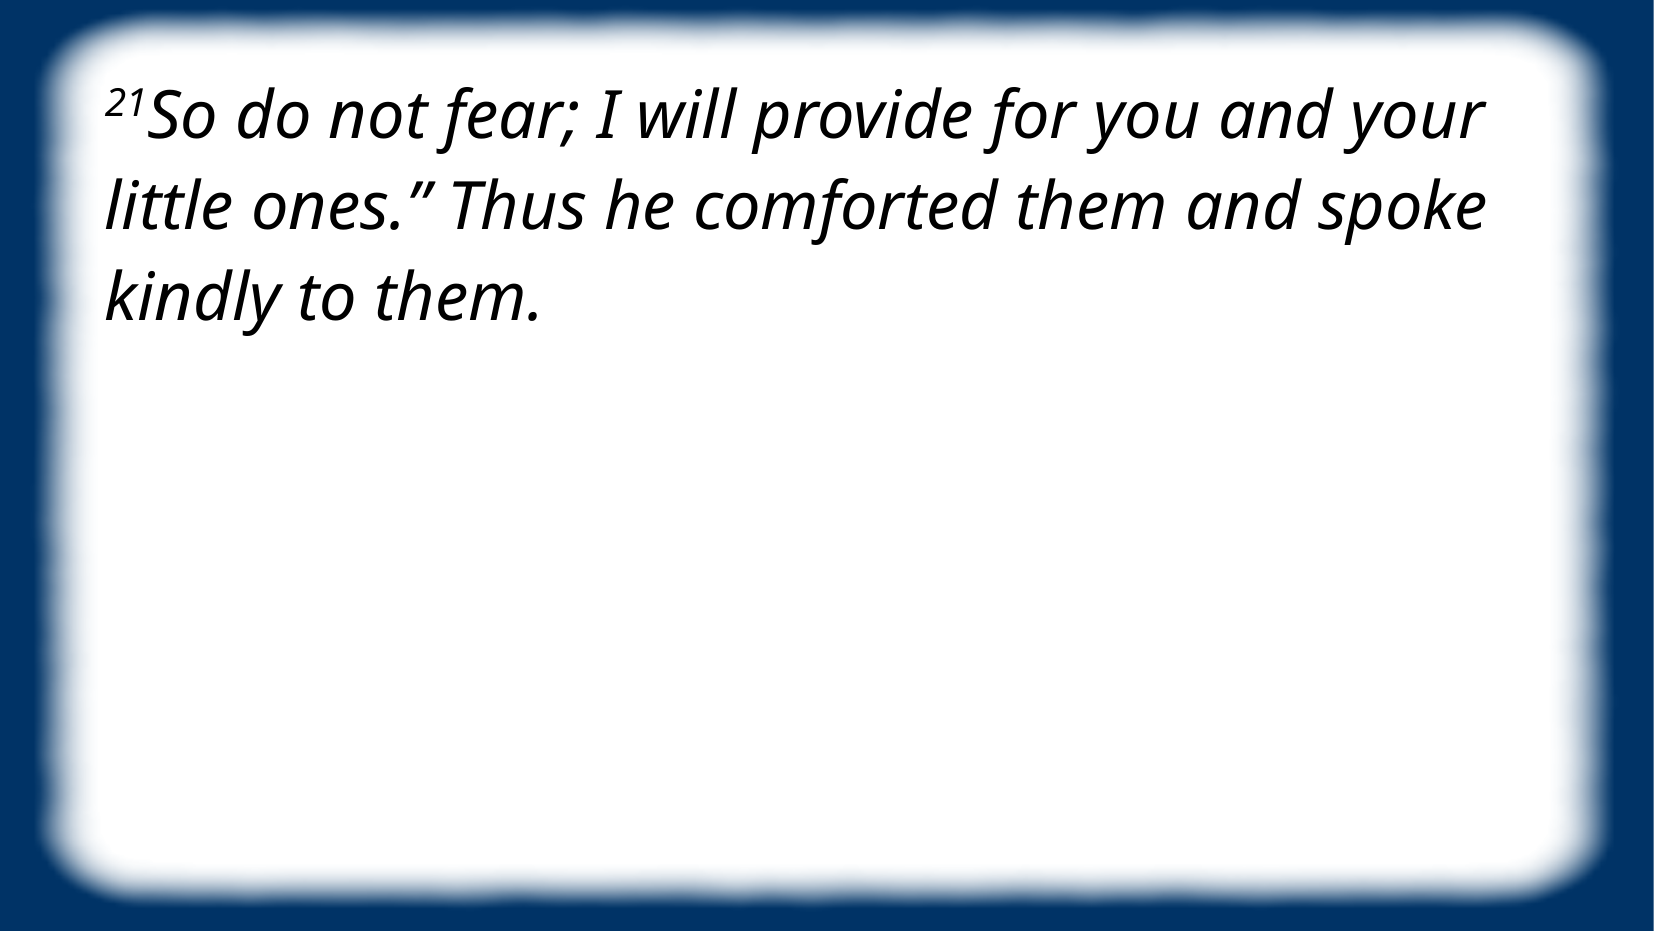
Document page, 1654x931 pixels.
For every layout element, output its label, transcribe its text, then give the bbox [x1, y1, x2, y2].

picture [0, 0, 1654, 931]
text_box 21So do not fear; I will provide for you and your little ones.” Thus he comforted them and spoke kindly to them. [90, 60, 1546, 342]
